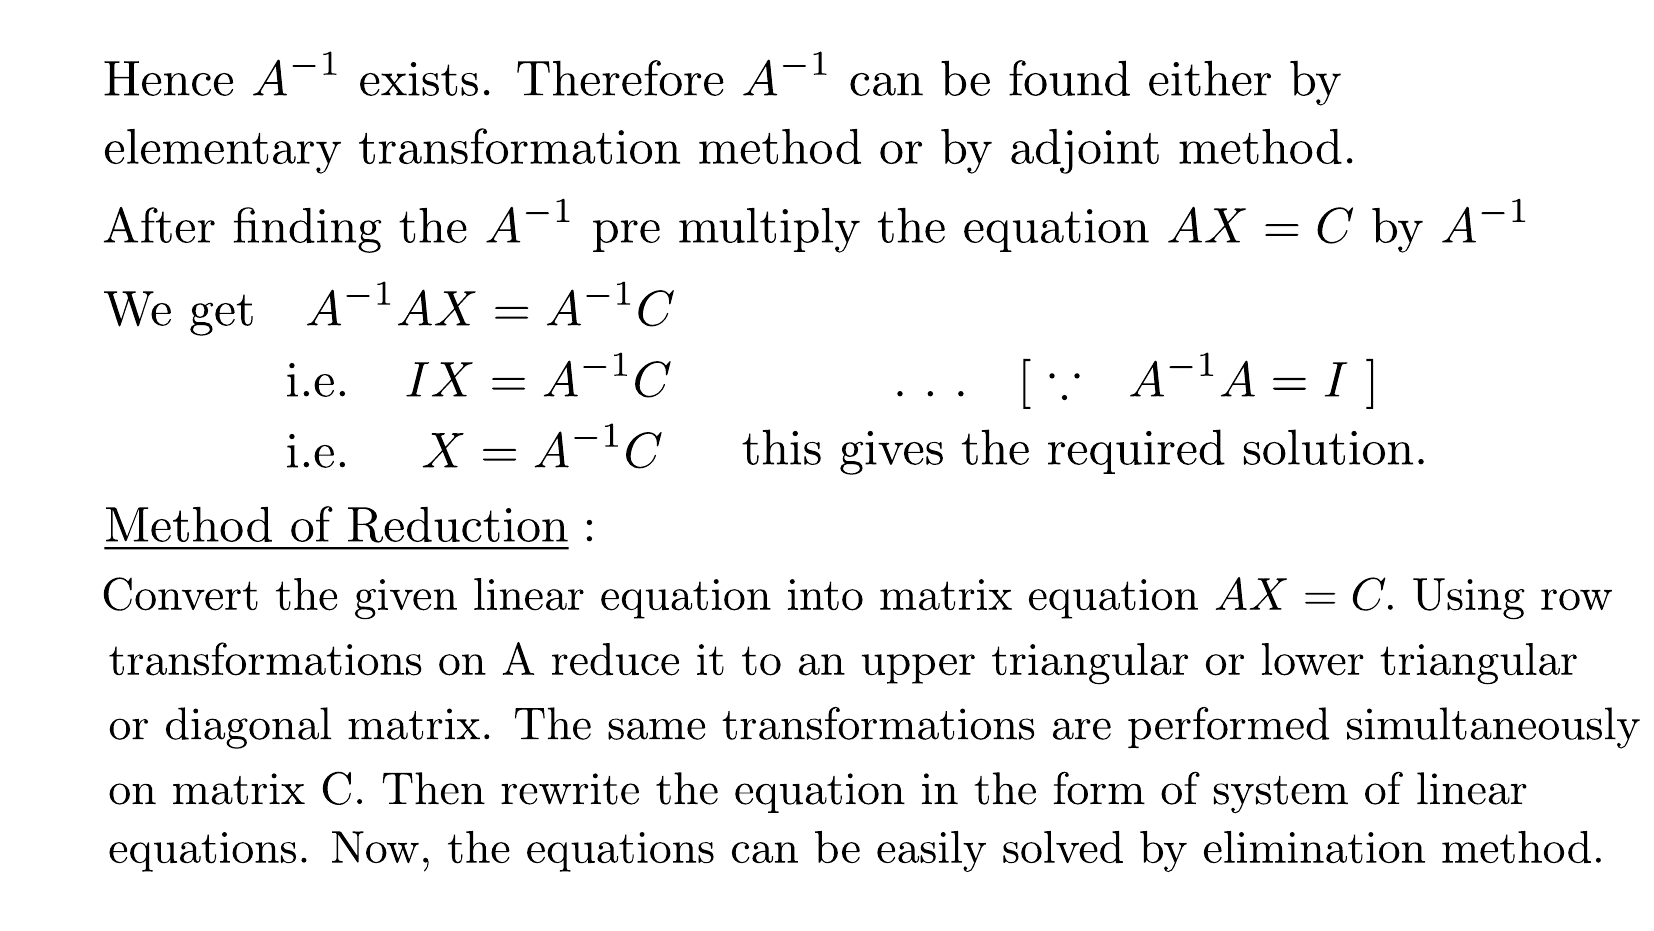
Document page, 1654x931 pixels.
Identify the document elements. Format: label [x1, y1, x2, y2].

text_box [109, 706, 1640, 749]
text_box [104, 506, 593, 550]
text_box [104, 281, 674, 336]
text_box [742, 429, 1424, 475]
text_box [287, 352, 671, 398]
text_box [109, 830, 1601, 873]
text_box [287, 423, 662, 469]
text_box [109, 771, 1527, 814]
text_box [104, 128, 1353, 174]
subtitle [47, 47, 1607, 898]
text_box [895, 352, 1374, 409]
text_box [103, 576, 1612, 620]
text_box [103, 198, 1526, 253]
text_box [104, 51, 1341, 106]
text_box [109, 641, 1577, 685]
